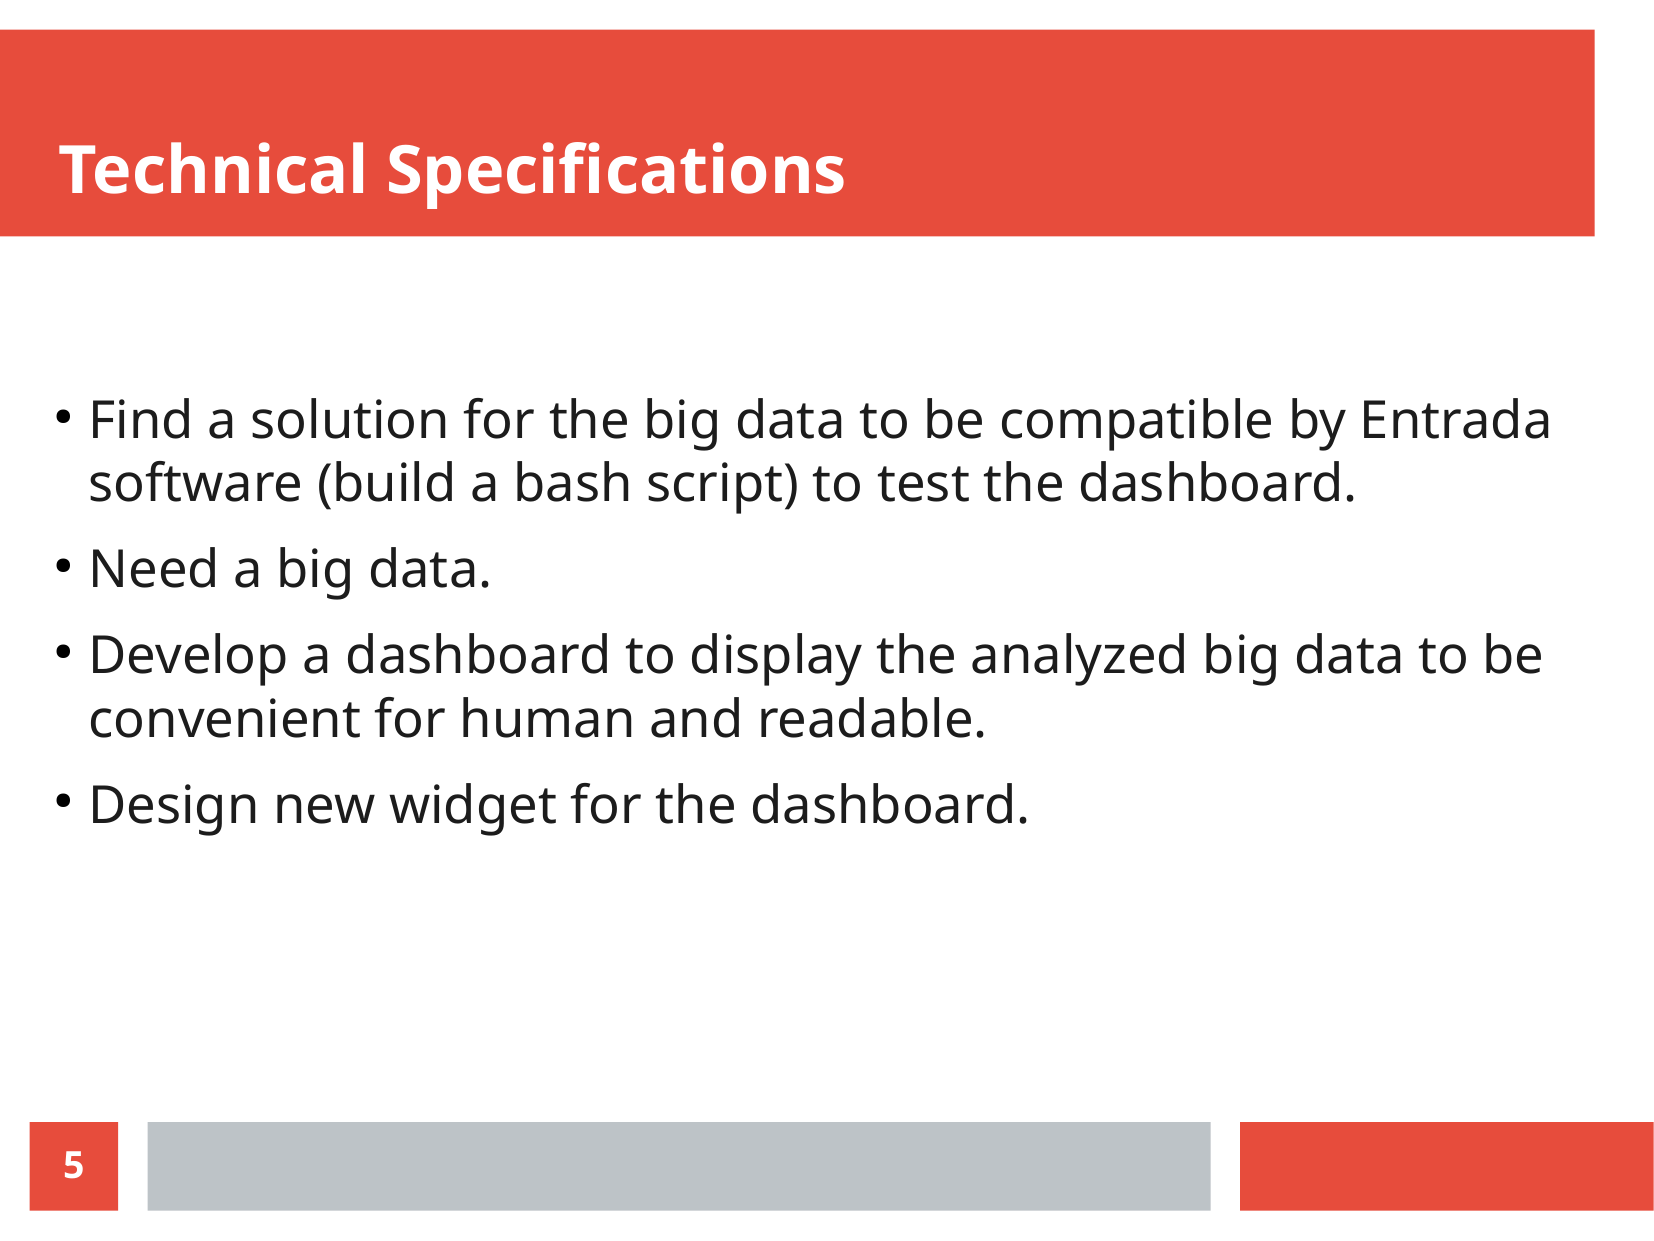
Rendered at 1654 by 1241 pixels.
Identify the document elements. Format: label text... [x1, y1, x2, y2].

title Technical Specifications [59, 59, 1595, 207]
text_box <number> [29, 1122, 119, 1211]
list Find a solution for the big data to be compatible by Entrada software (build a bash script) to test the dashboard. Need a big data. Develop a dashboard to display the analyzed big data to be convenient for human and readable. Design new widget for the dashboard. [54, 300, 1561, 1068]
